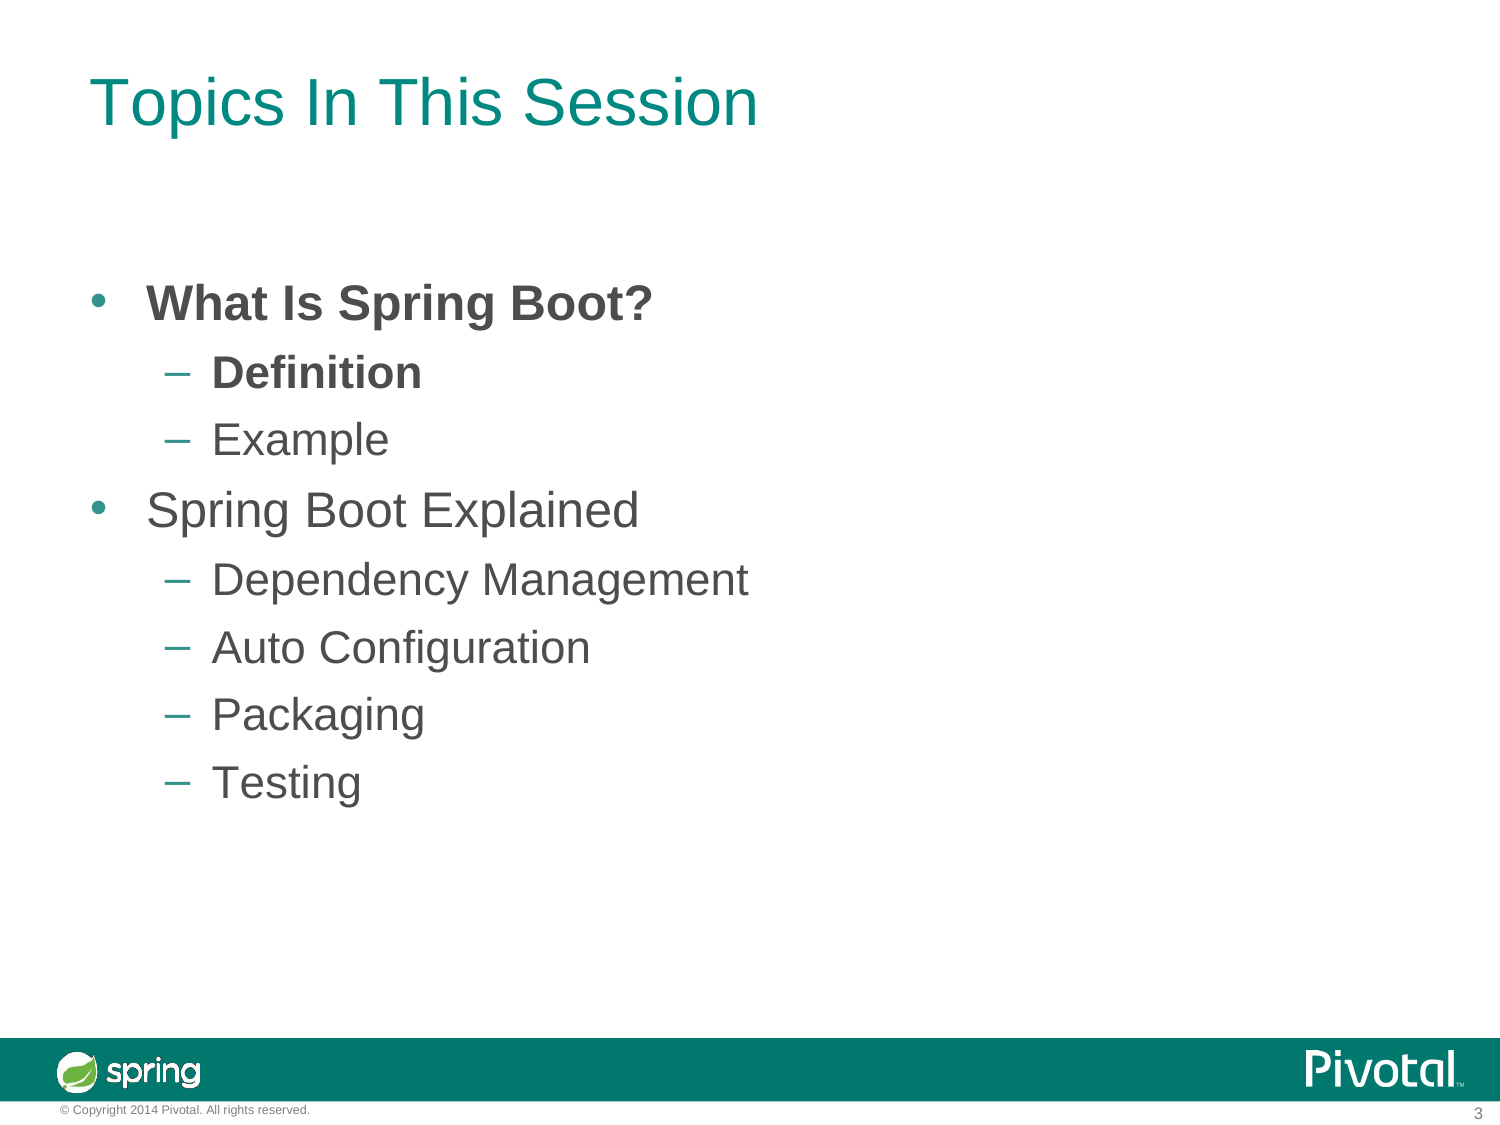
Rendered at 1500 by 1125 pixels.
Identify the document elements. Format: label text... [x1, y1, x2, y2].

picture [32, 1041, 210, 1103]
picture [1306, 1050, 1464, 1087]
list What Is Spring Boot? Definition Example Spring Boot Explained Dependency Management Auto Configuration Packaging Testing [75, 262, 1426, 931]
title [75, 45, 1426, 233]
